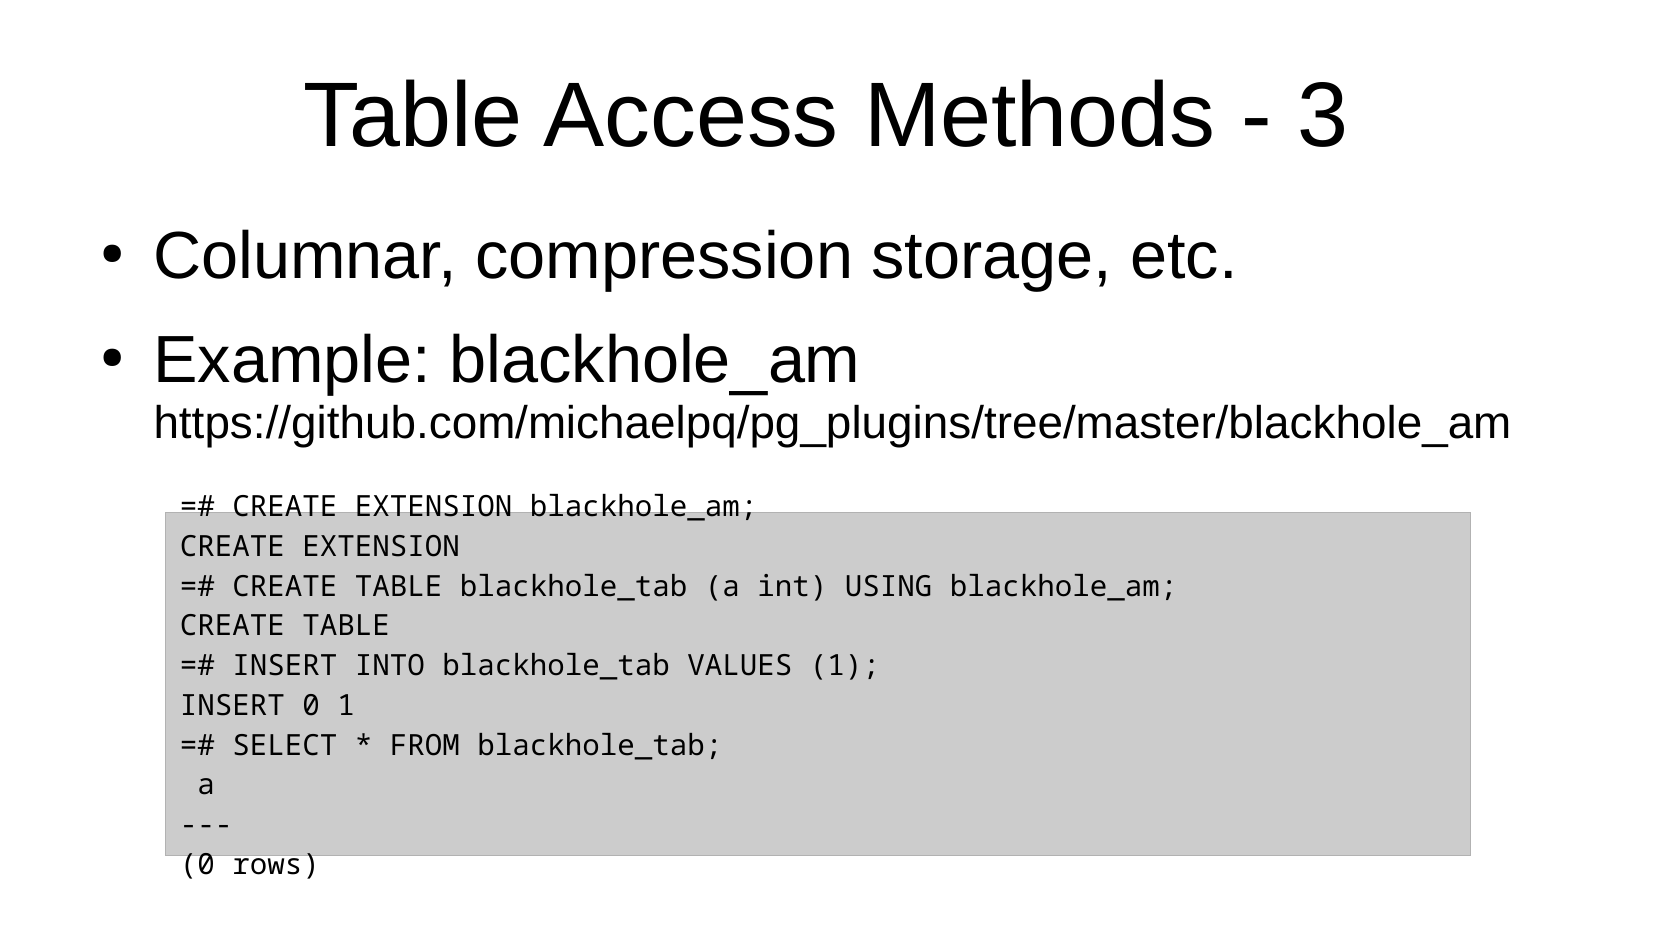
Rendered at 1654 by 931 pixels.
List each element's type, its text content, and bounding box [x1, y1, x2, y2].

title Table Access Methods - 3 [82, 37, 1571, 193]
list Columnar, compression storage, etc. Example: blackhole_am https://github.com/michaelpq/pg_plugins/tree/master/blackhole_am [82, 217, 1571, 758]
text_box =# CREATE EXTENSION blackhole_am; CREATE EXTENSION =# CREATE TABLE blackhole_tab (a int) USING blackhole_am; CREATE TABLE =# INSERT INTO blackhole_tab VALUES (1); INSERT 0 1 =# SELECT * FROM blackhole_tab; a --- (0 rows) [165, 512, 1471, 856]
